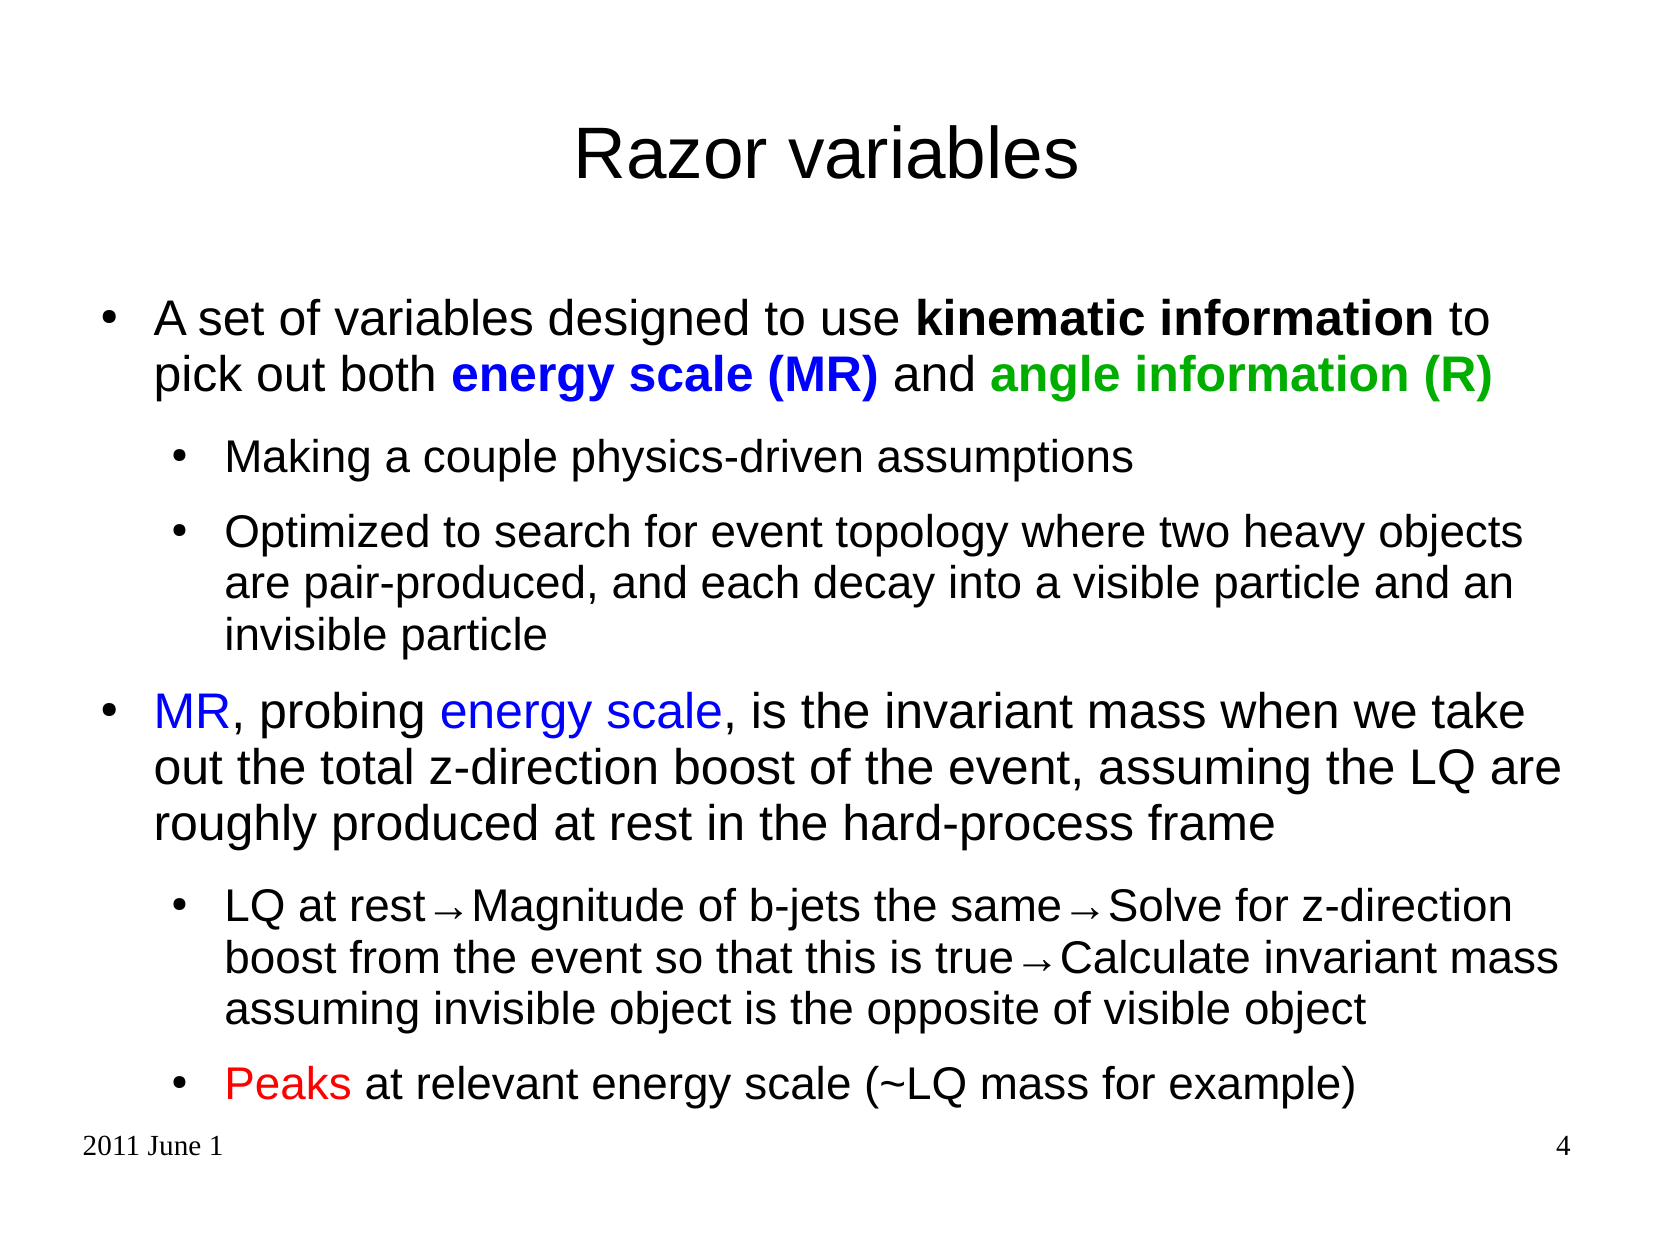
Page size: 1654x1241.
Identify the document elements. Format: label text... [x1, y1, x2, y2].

list A set of variables designed to use kinematic information to pick out both energy scale (MR) and angle information (R) Making a couple physics-driven assumptions Optimized to search for event topology where two heavy objects are pair-produced, and each decay into a visible particle and an invisible particle MR, probing energy scale, is the invariant mass when we take out the total z-direction boost of the event, assuming the LQ are roughly produced at rest in the hard-process frame LQ at rest→Magnitude of b-jets the same→Solve for z-direction boost from the event so that this is true→Calculate invariant mass assuming invisible object is the opposite of visible object Peaks at relevant energy scale (~LQ mass for example) [82, 290, 1571, 1109]
title Razor variables [82, 56, 1571, 250]
